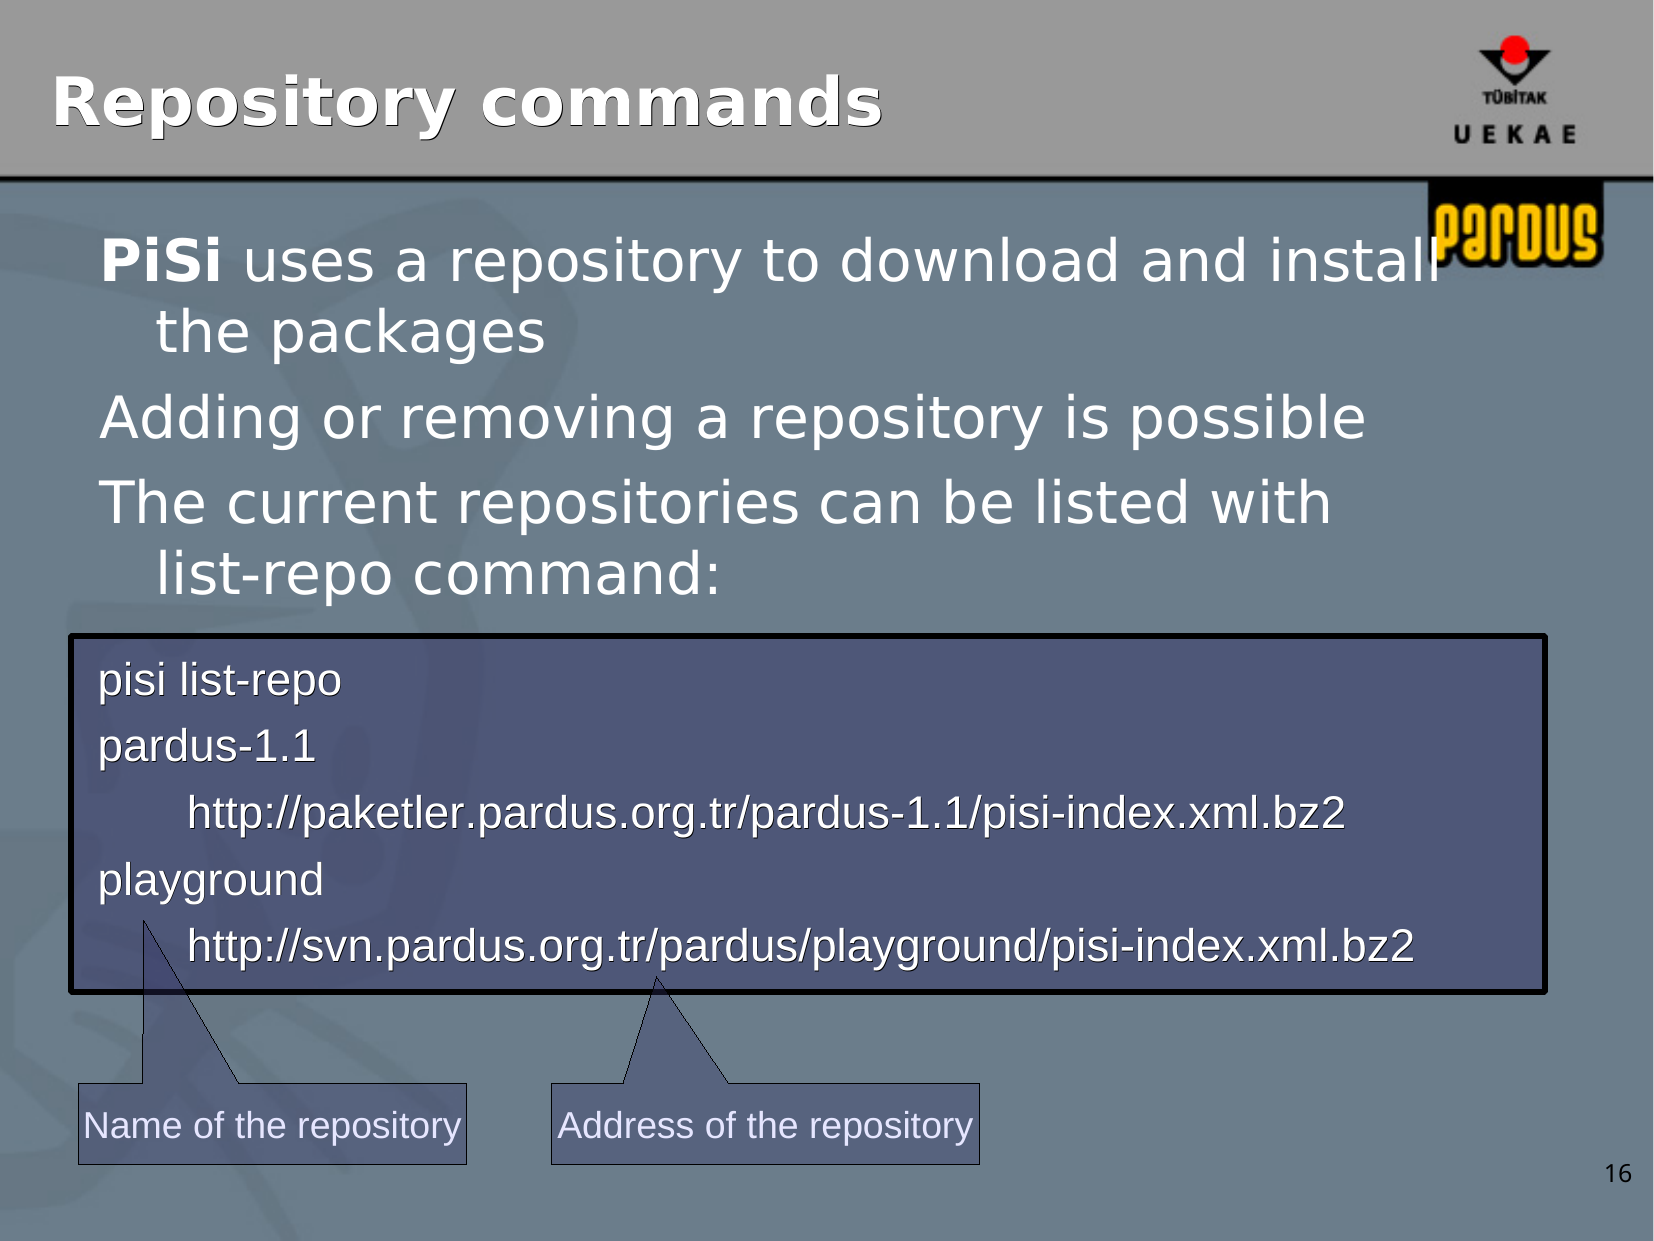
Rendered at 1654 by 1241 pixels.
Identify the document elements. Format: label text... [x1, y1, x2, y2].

title Repository commands [35, 43, 1449, 158]
text_box Name of the repository [78, 920, 467, 1165]
text_box [70, 635, 1546, 993]
text_box Address of the repository [551, 976, 980, 1165]
picture [0, 0, 1654, 1241]
text_box pisi list-repo pardus-1.1 http://paketler.pardus.org.tr/pardus-1.1/pisi-index.xml.bz2 playground http://svn.pardus.org.tr/pardus/playground/pisi-index.xml.bz2 [97, 650, 1600, 1048]
list PiSi uses a repository to download and install the packages Adding or removing a repository is possible The current repositories can be listed with list-repo command: [84, 216, 1468, 614]
